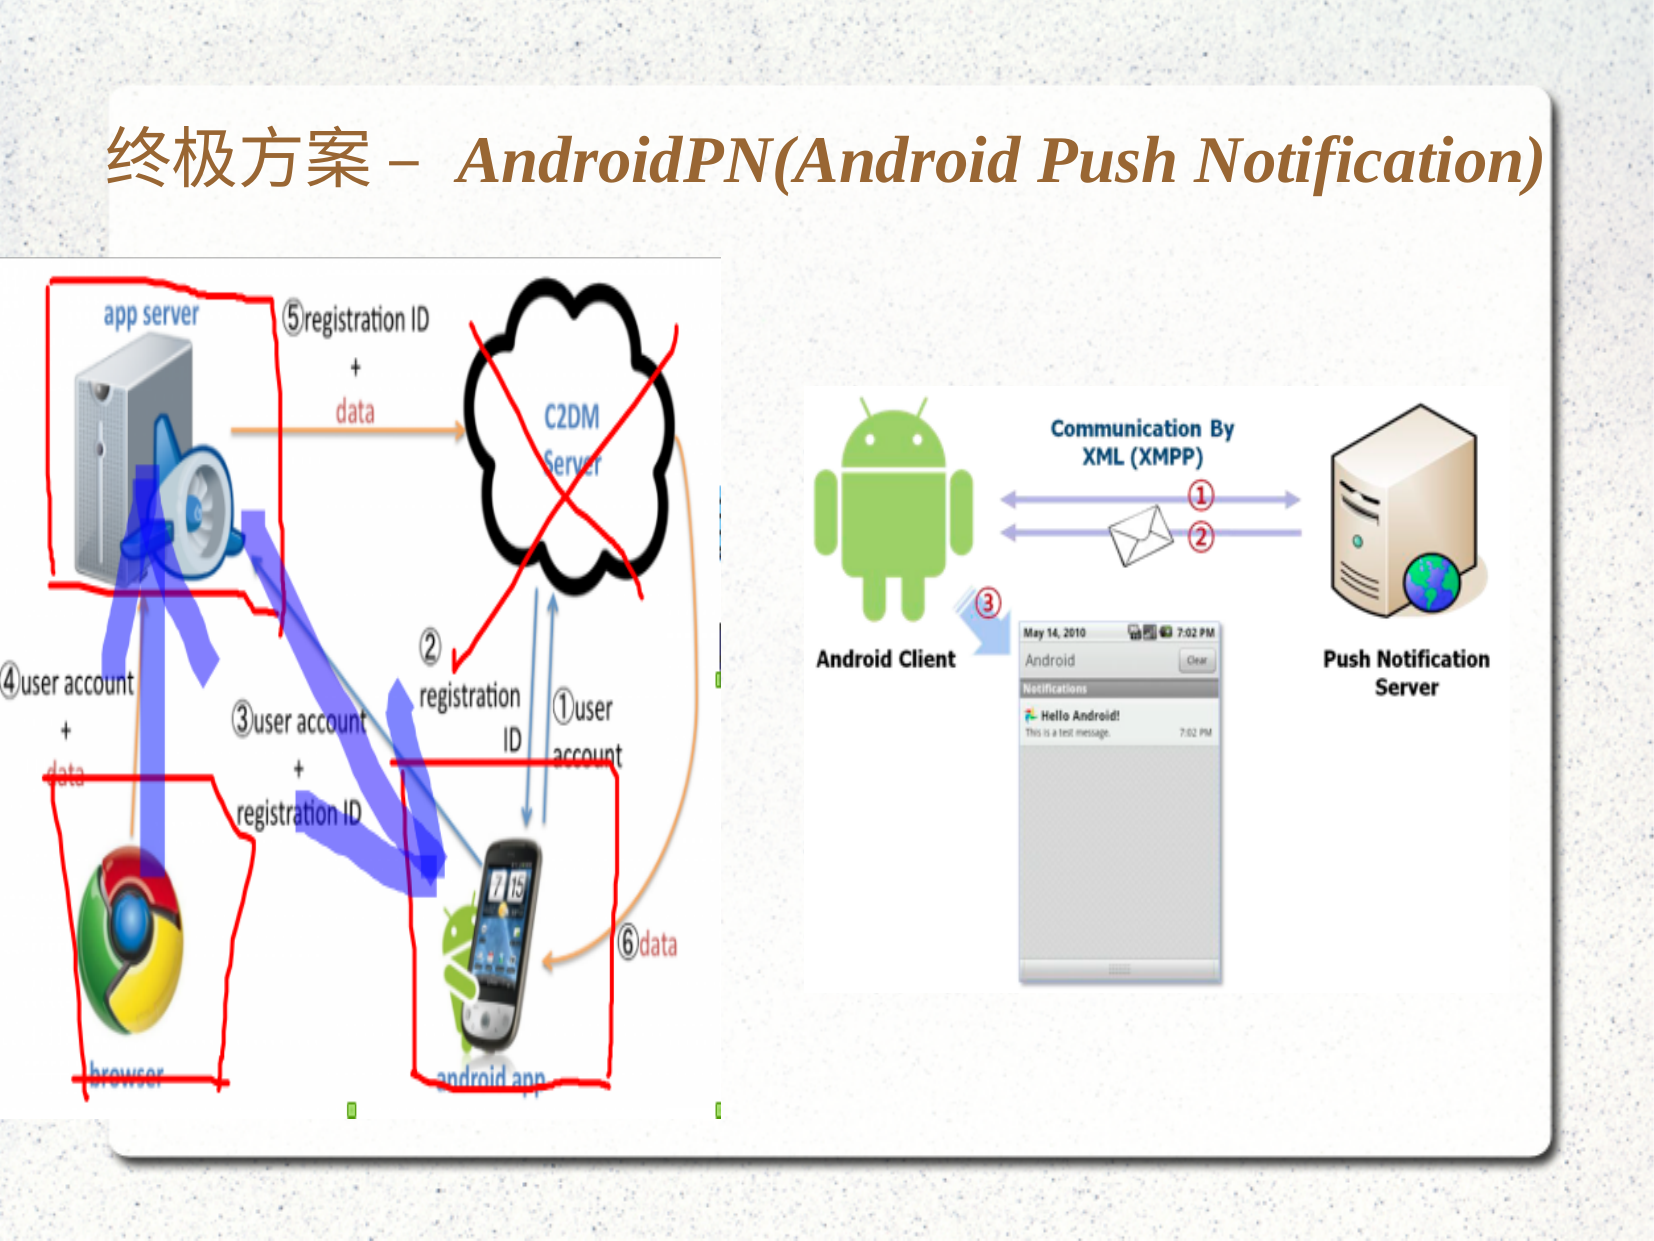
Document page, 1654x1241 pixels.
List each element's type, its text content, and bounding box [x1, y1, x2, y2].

title 终极方案 – AndroidPN(Android Push Notification) [82, 49, 1571, 257]
picture [0, 0, 1654, 1241]
